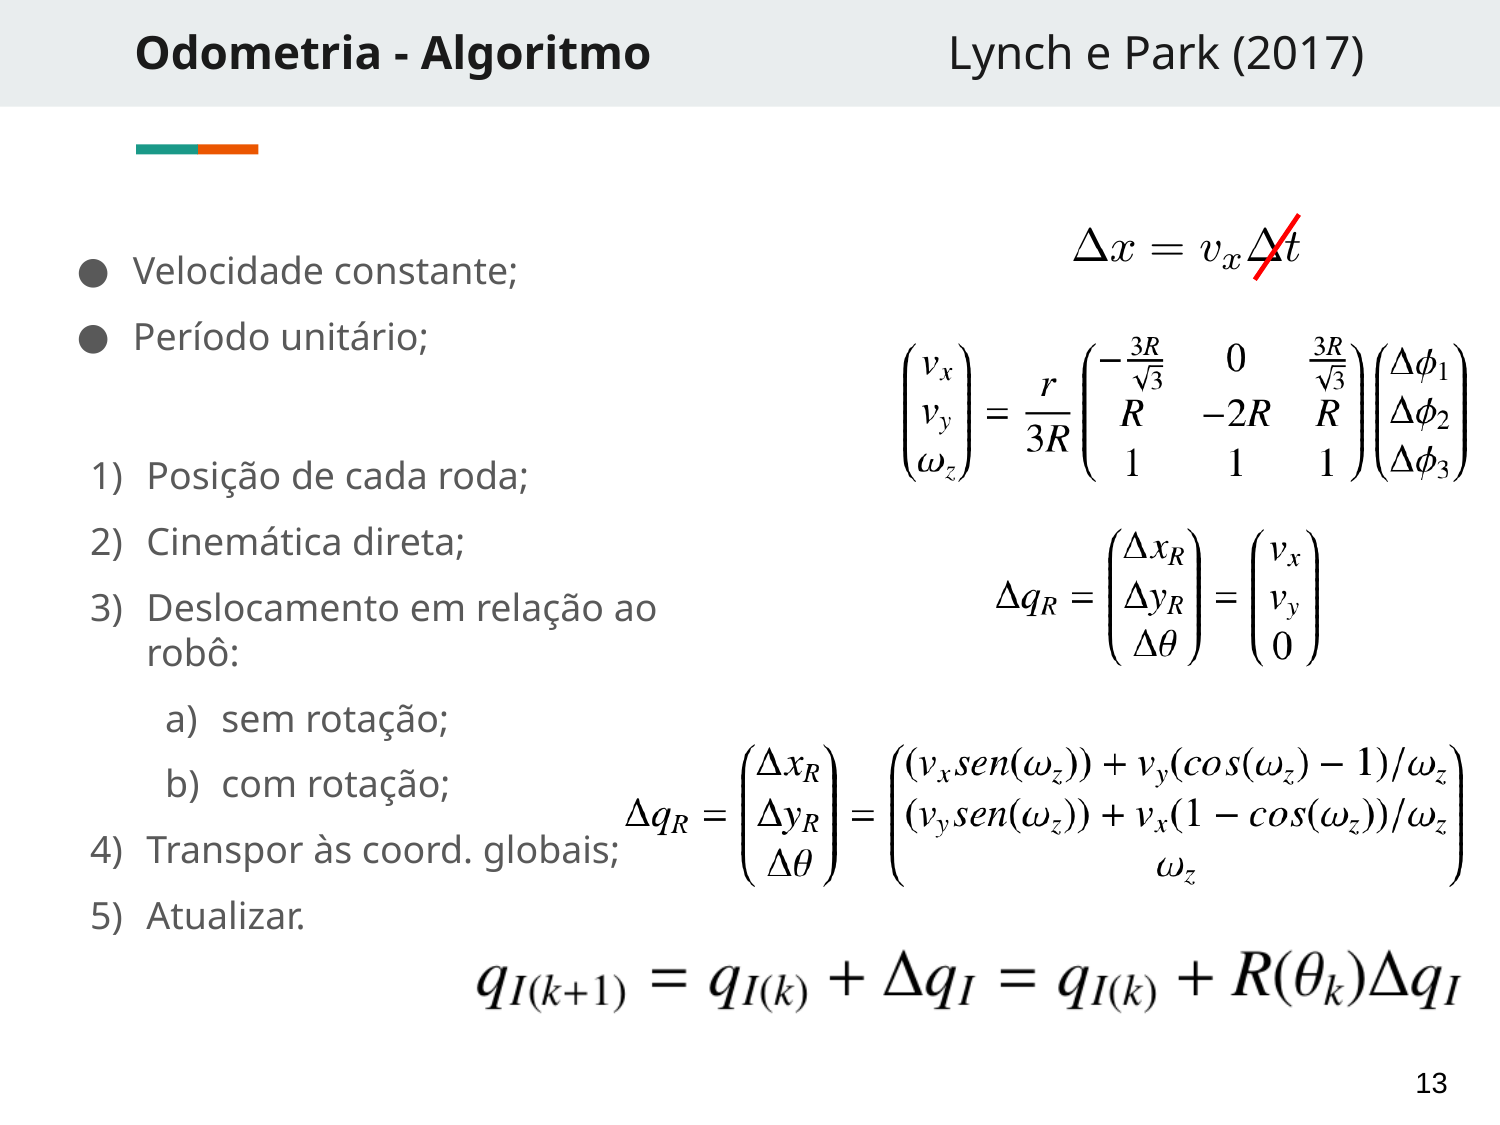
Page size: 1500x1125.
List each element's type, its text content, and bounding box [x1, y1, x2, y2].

list Velocidade constante; Período unitário; [42, 231, 742, 390]
picture [1046, 205, 1343, 292]
picture [992, 522, 1321, 681]
picture [873, 316, 1473, 498]
picture [756, 709, 1473, 907]
title Odometria - Algoritmo [119, 8, 773, 126]
title Lynch e Park (2017) [773, 8, 1500, 126]
slide_number 13 [1400, 1038, 1491, 1125]
picture [756, 936, 1473, 1023]
list Posição de cada roda; Cinemática direta; Deslocamento em relação ao robô: sem rotação; com rotação; Transpor às coord. globais; Atualizar. [56, 437, 756, 1039]
